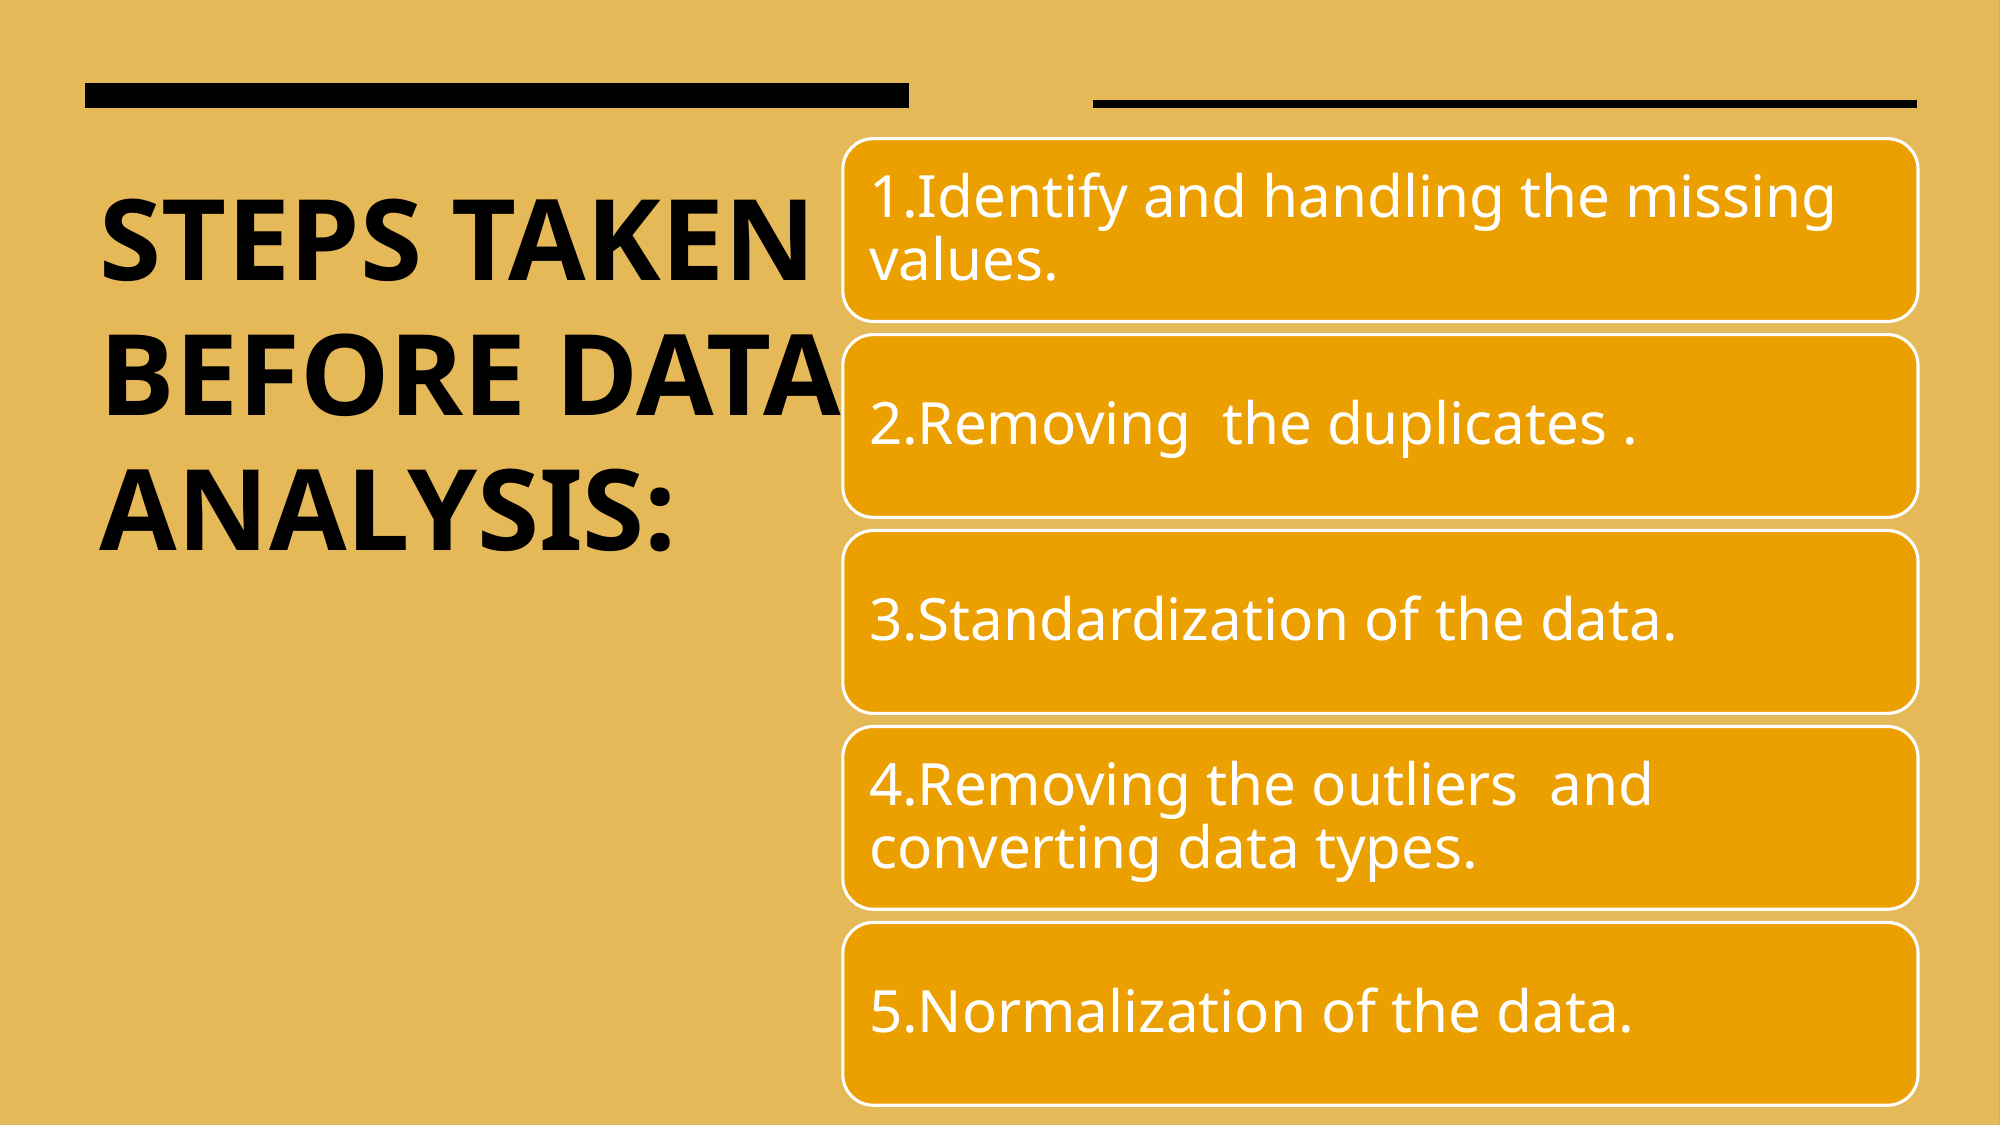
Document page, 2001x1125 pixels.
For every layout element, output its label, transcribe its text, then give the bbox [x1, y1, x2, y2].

text_box 5.Normalization of the data. [842, 922, 1918, 1106]
title STEPS TAKEN BEFORE DATA ANALYSIS: [84, 160, 909, 1025]
text_box [0, 0, 2000, 1125]
text_box 3.Standardization of the data. [842, 530, 1918, 714]
text_box 2.Removing the duplicates . [842, 334, 1918, 518]
text_box 4.Removing the outliers and converting data types. [842, 726, 1918, 910]
text_box 1.Identify and handling the missing values. [842, 138, 1918, 322]
